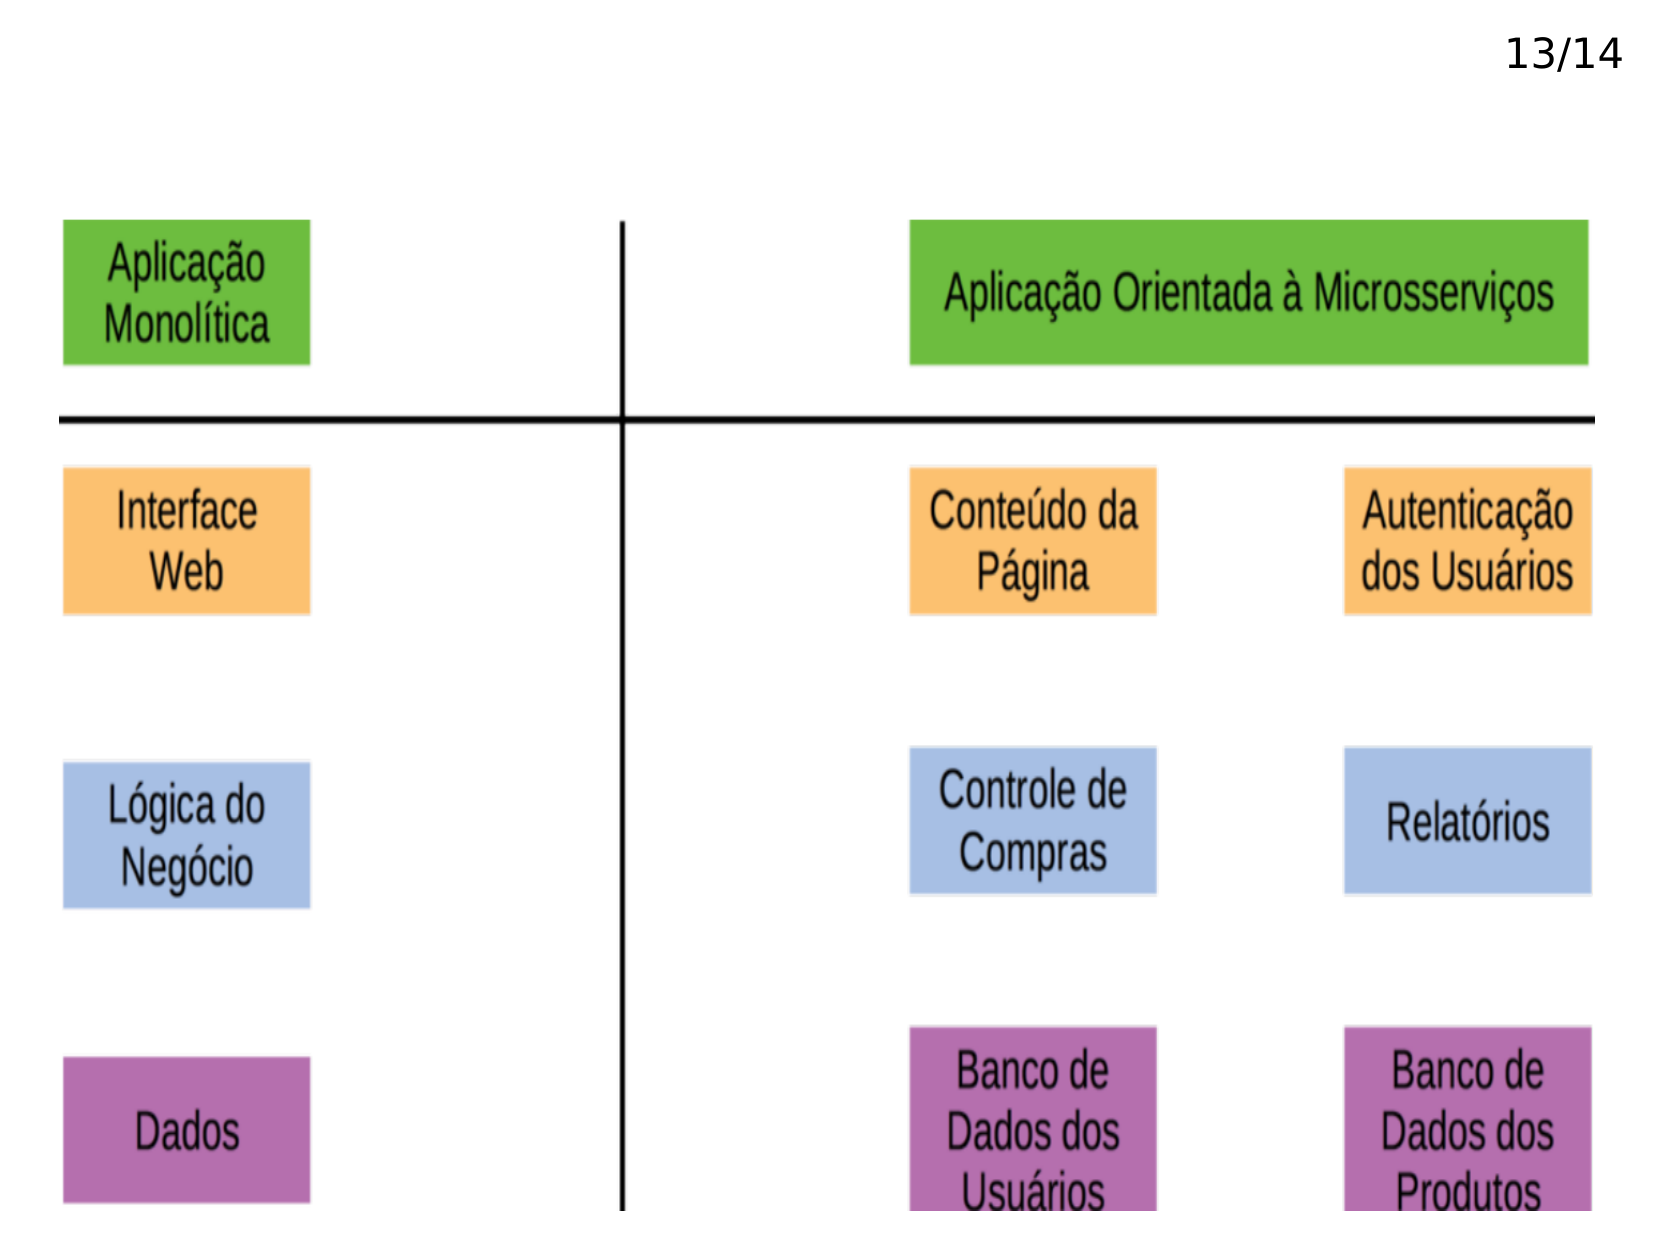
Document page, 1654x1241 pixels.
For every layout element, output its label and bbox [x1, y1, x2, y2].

picture [59, 214, 1595, 1211]
